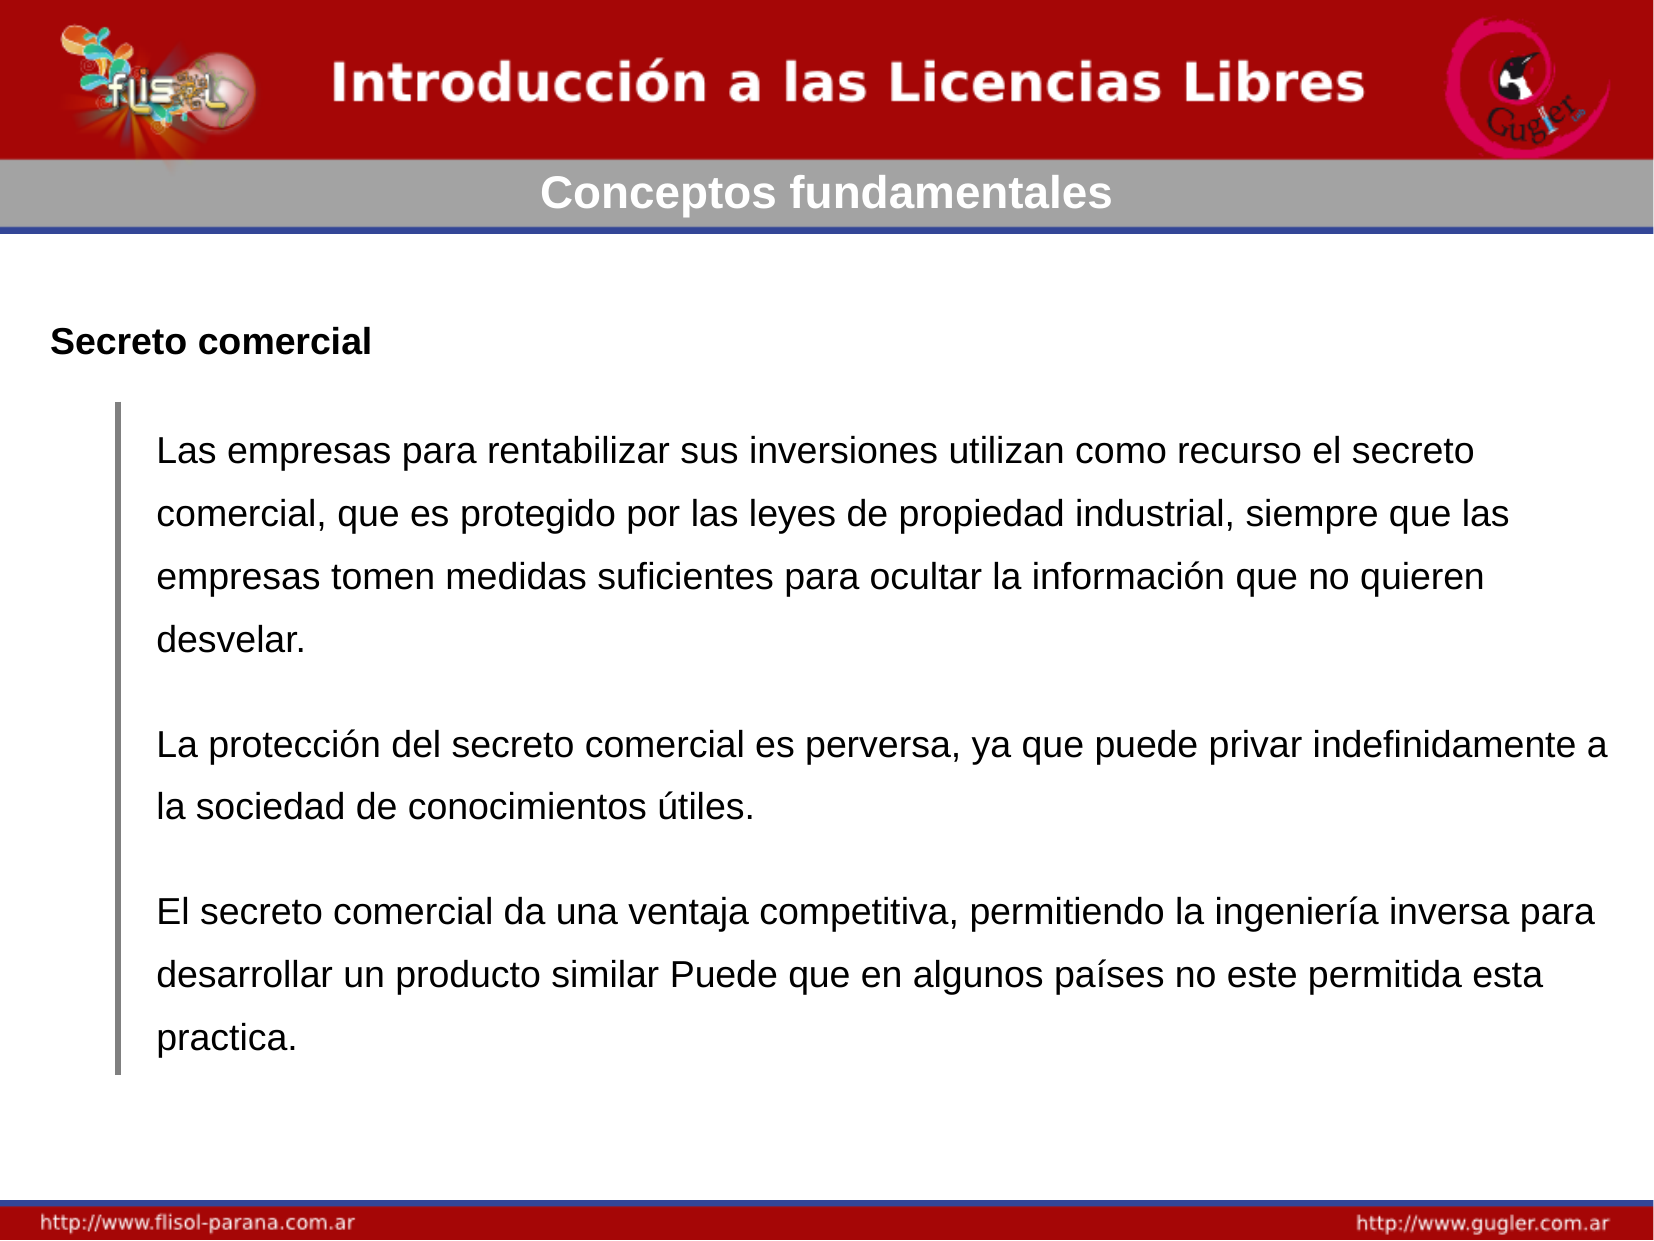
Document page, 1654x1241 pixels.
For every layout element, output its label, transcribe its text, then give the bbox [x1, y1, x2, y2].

picture [0, 0, 1654, 159]
text_box Las empresas para rentabilizar sus inversiones utilizan como recurso el secreto comercial, que es protegido por las leyes de propiedad industrial, siempre que las empresas tomen medidas suficientes para ocultar la información que no quieren desvelar. La protección del secreto comercial es perversa, ya que puede privar indefinidamente a la sociedad de conocimientos útiles. El secreto comercial da una ventaja competitiva, permitiendo la ingeniería inversa para desarrollar un producto similar Puede que en algunos países no este permitida esta practica. [141, 401, 1630, 1045]
text_box Conceptos fundamentales [0, 159, 1654, 226]
picture [0, 226, 1654, 234]
text_box Secreto comercial [35, 312, 1619, 370]
picture [0, 1200, 1654, 1241]
